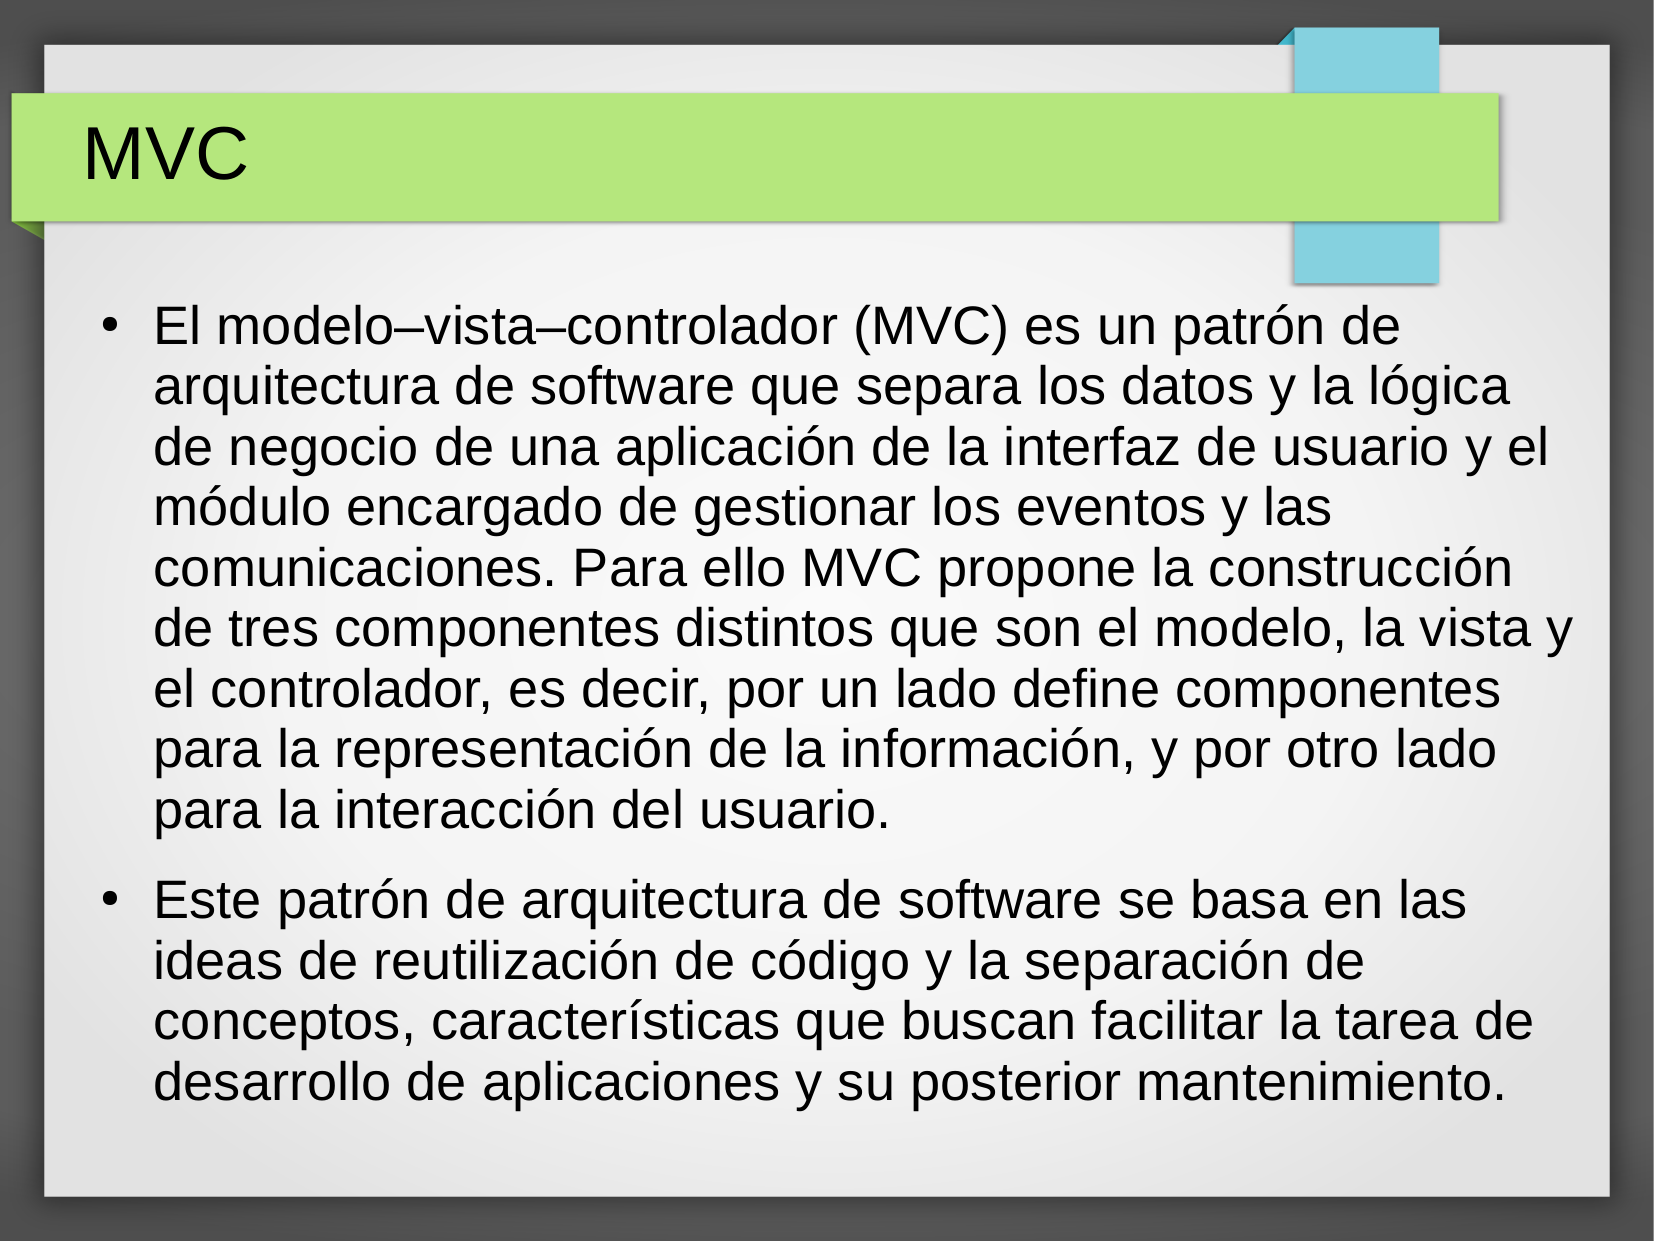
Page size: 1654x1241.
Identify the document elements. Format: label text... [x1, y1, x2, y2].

picture [0, 0, 1654, 1241]
title MVC [82, 94, 1264, 213]
list El modelo–vista–controlador (MVC) es un patrón de arquitectura de software que separa los datos y la lógica de negocio de una aplicación de la interfaz de usuario y el módulo encargado de gestionar los eventos y las comunicaciones. Para ello MVC propone la construcción de tres componentes distintos que son el modelo, la vista y el controlador, es decir, por un lado define componentes para la representación de la información, y por otro lado para la interacción del usuario. Este patrón de arquitectura de software se basa en las ideas de reutilización de código y la separación de conceptos, características que buscan facilitar la tarea de desarrollo de aplicaciones y su posterior mantenimiento. [82, 295, 1583, 1134]
